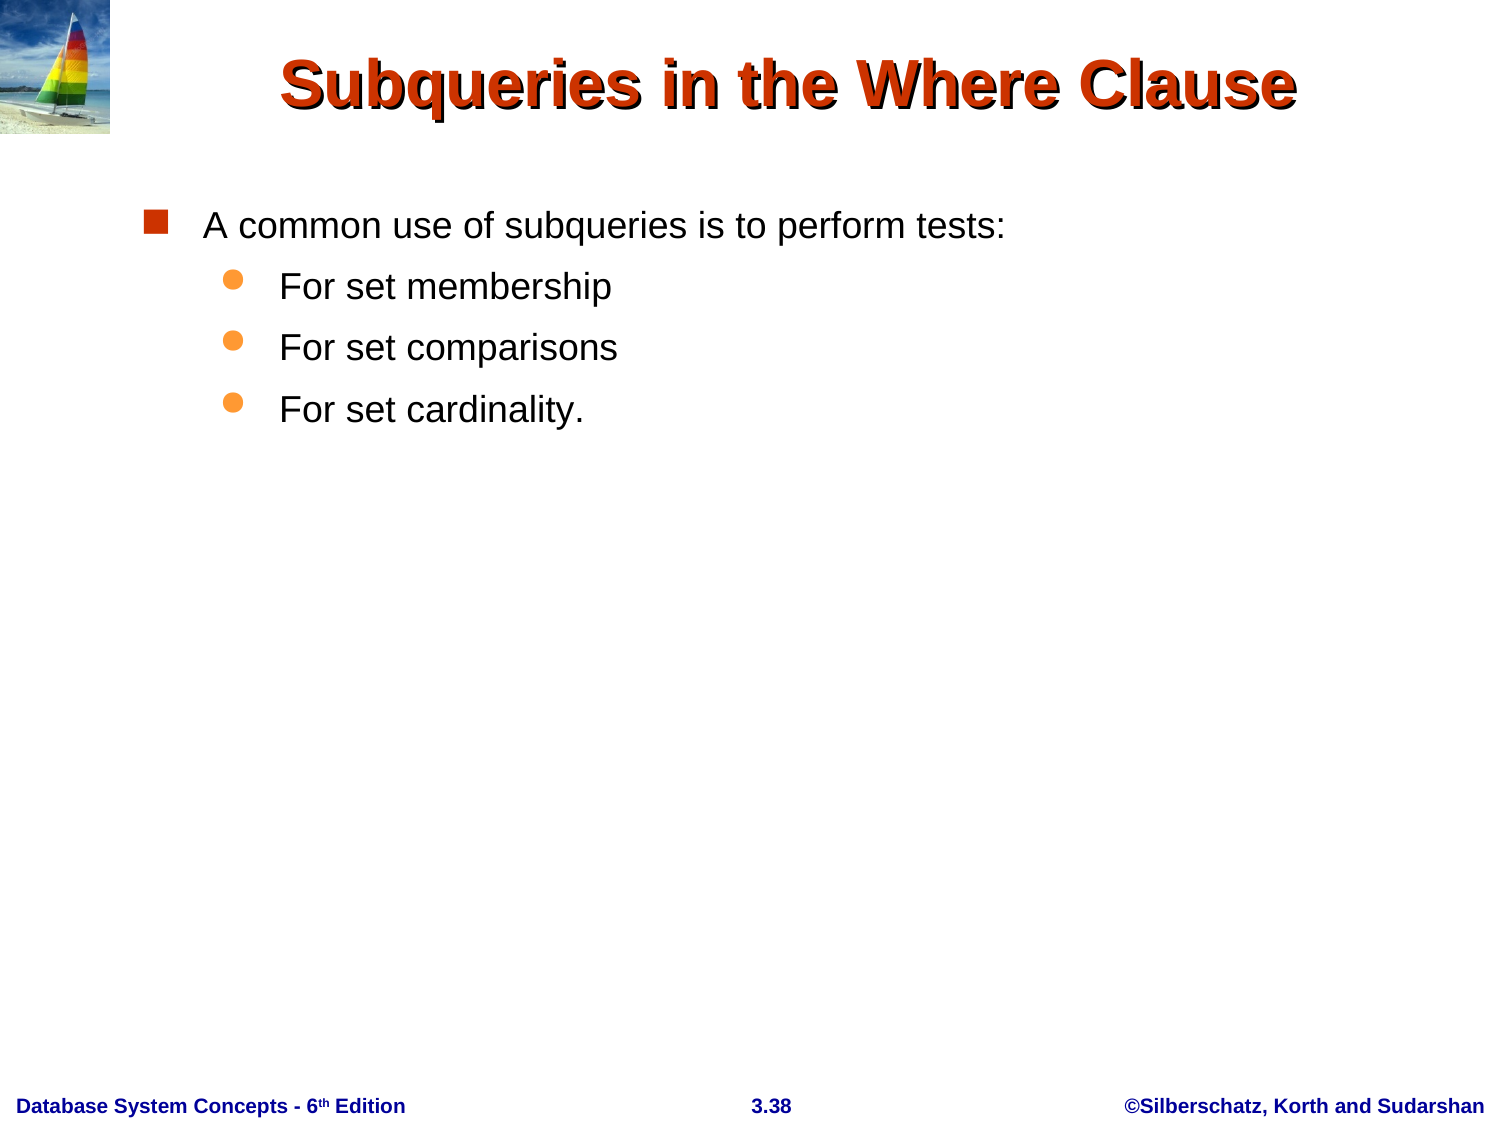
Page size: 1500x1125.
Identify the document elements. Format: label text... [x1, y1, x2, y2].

list A common use of subqueries is to perform tests: For set membership For set comparisons For set cardinality. [131, 131, 1337, 885]
title Subqueries in the Where Clause [125, 27, 1451, 128]
picture [0, 0, 110, 134]
